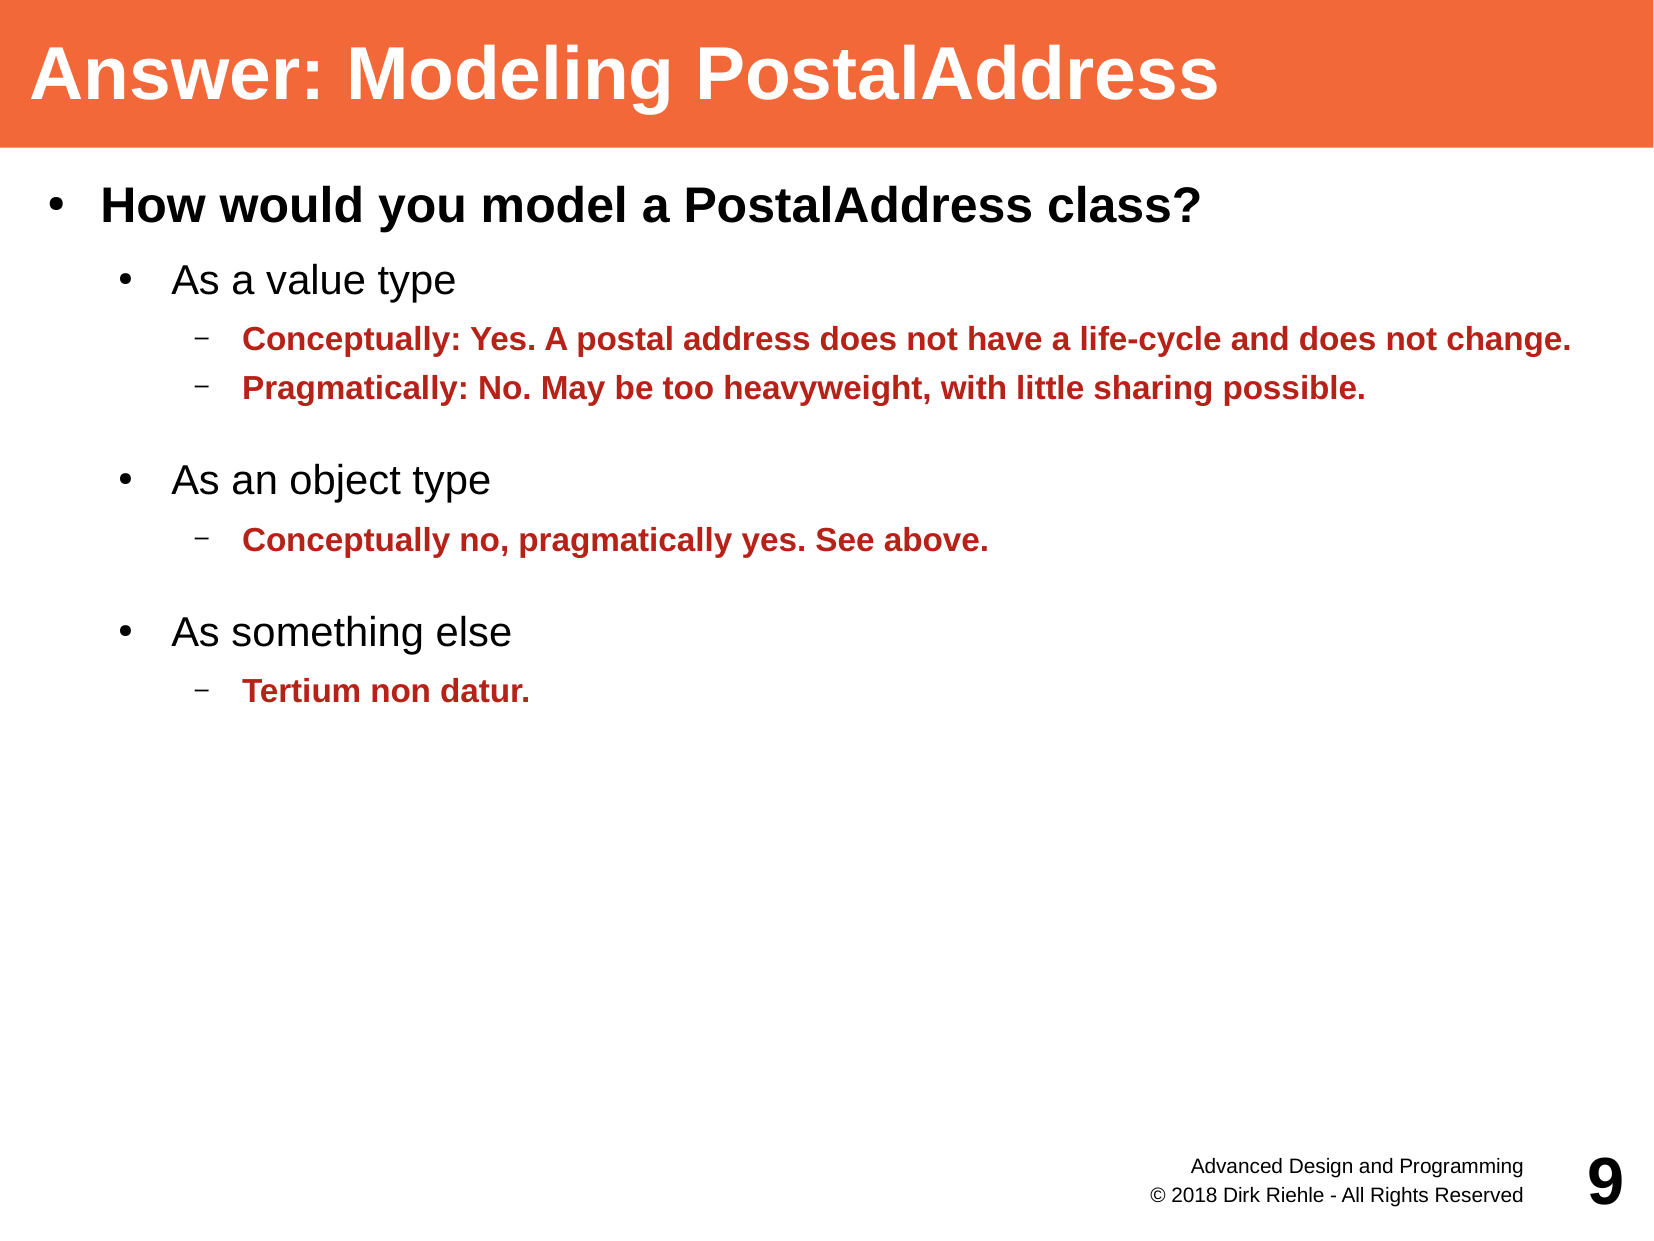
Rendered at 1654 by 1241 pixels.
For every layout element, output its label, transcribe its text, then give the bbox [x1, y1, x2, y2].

title Answer: Modeling PostalAddress [0, 0, 1654, 148]
list How would you model a PostalAddress class? As a value type Conceptually: Yes. A postal address does not have a life-cycle and does not change. Pragmatically: No. May be too heavyweight, with little sharing possible. As an object type Conceptually no, pragmatically yes. See above. As something else Tertium non datur. [29, 177, 1625, 1063]
